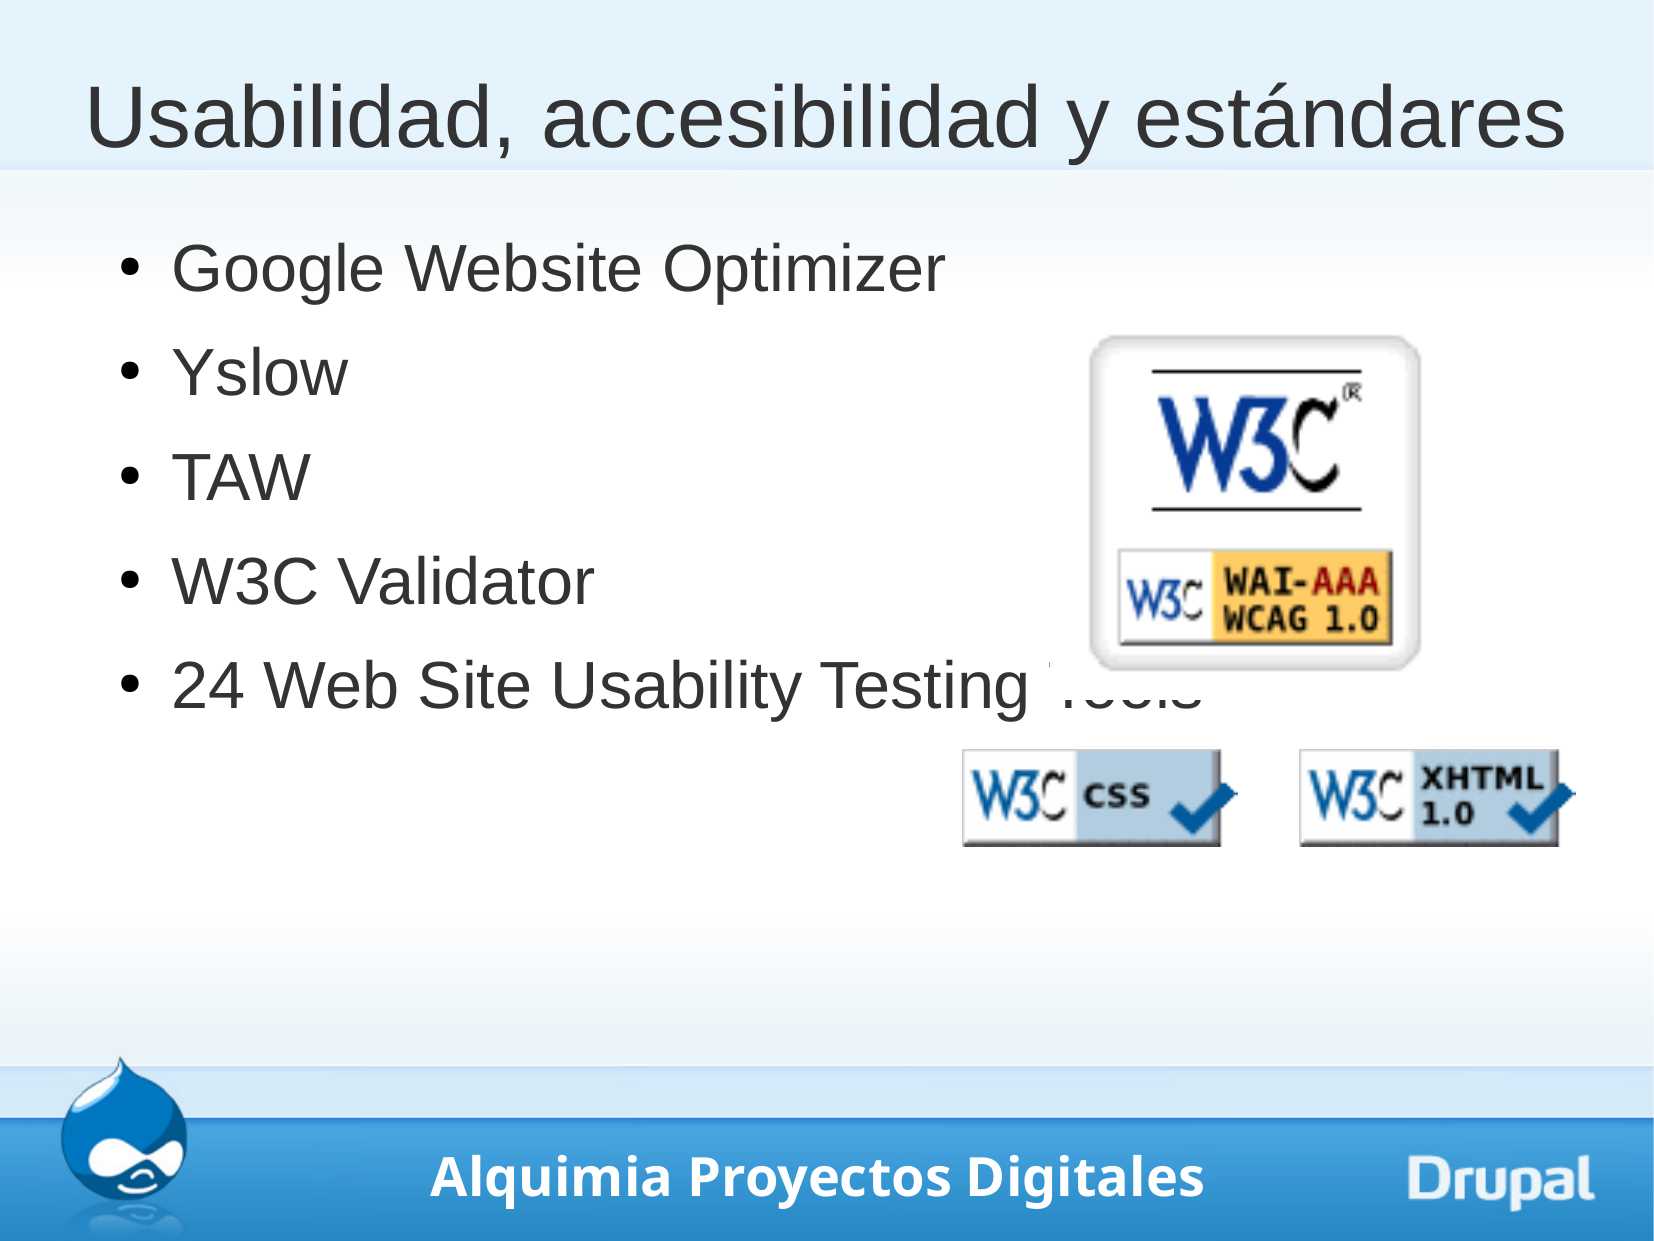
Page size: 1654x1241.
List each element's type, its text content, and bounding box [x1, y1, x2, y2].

picture [0, 0, 1654, 1241]
list Google Website Optimizer Yslow TAW W3C Validator 24 Web Site Usability Testing Tools [82, 231, 809, 1050]
text_box Alquimia Proyectos Digitales [355, 1119, 1281, 1232]
title Usabilidad, accesibilidad y estándares [82, 23, 1571, 212]
